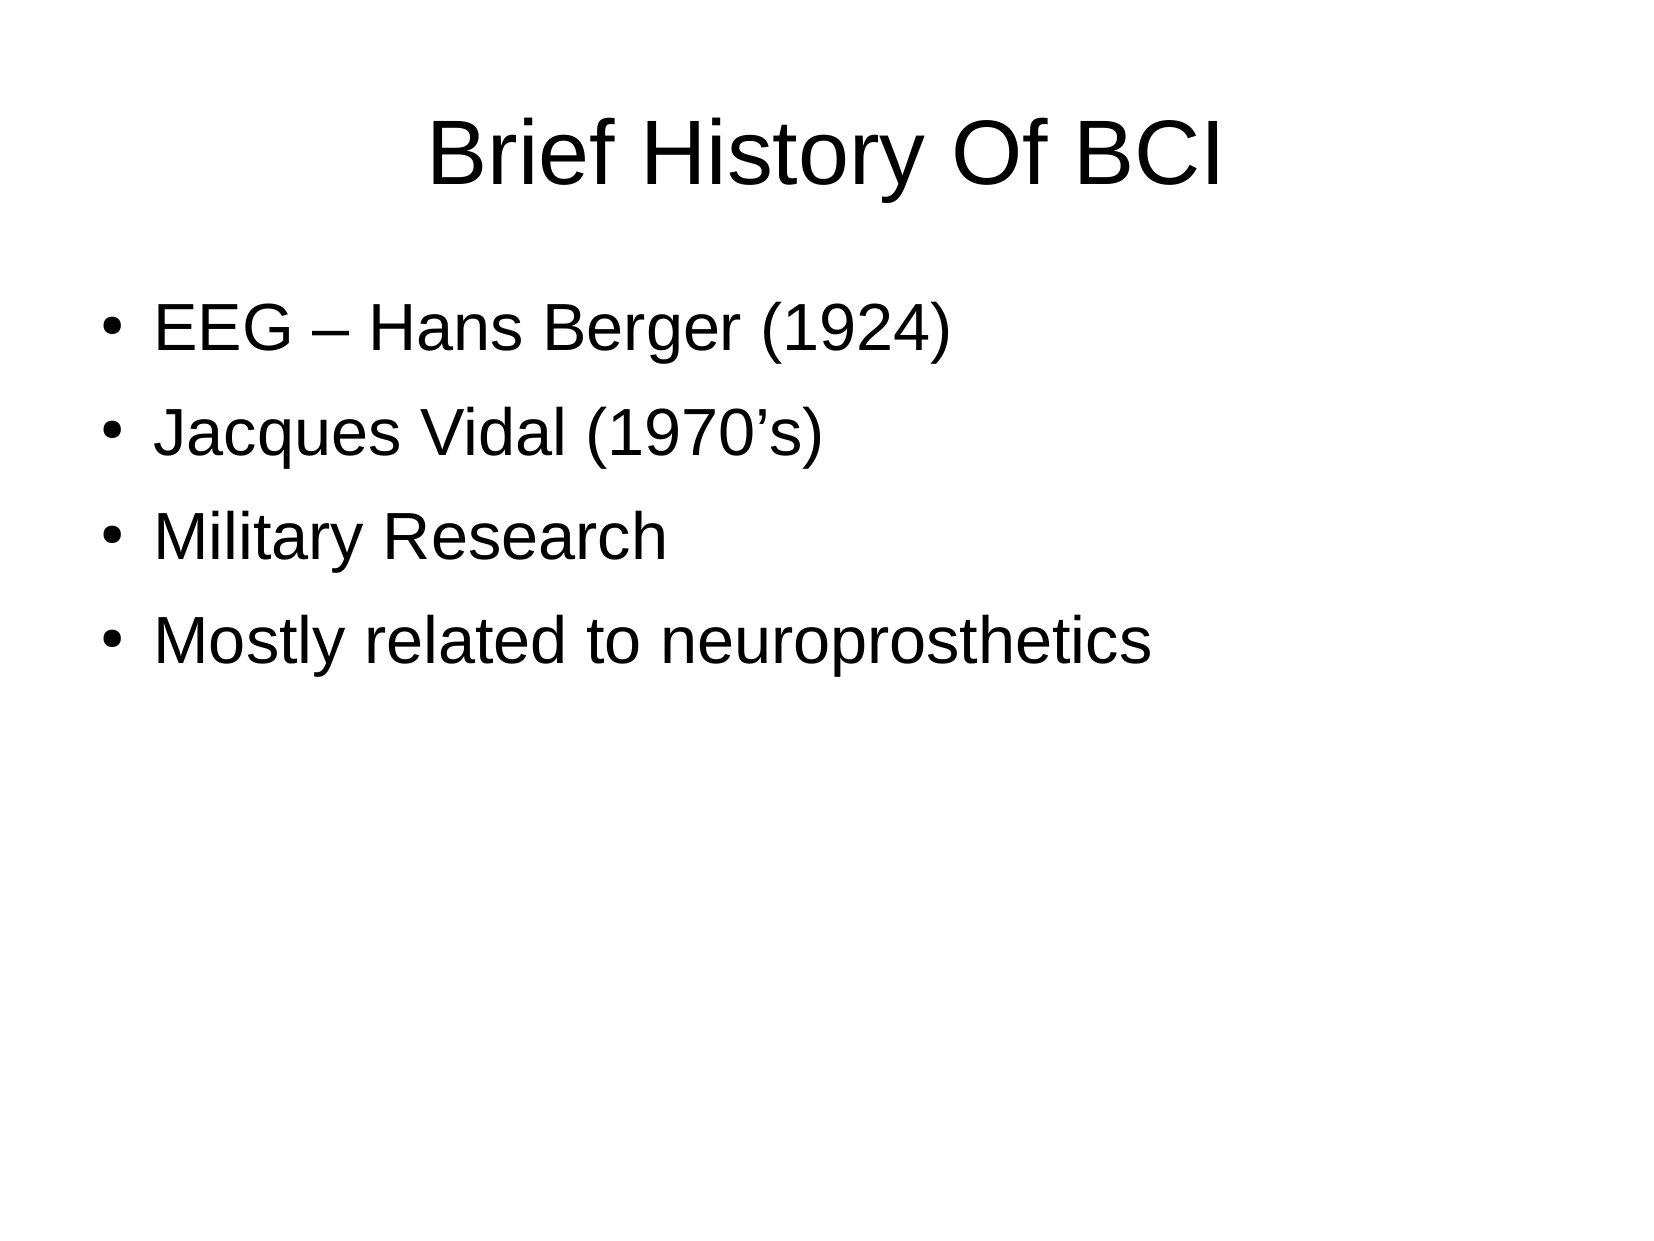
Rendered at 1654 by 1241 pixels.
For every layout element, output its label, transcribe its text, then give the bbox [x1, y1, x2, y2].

title Brief History Of BCI [82, 49, 1571, 257]
list EEG – Hans Berger (1924) Jacques Vidal (1970’s) Military Research Mostly related to neuroprosthetics [82, 290, 1571, 1010]
